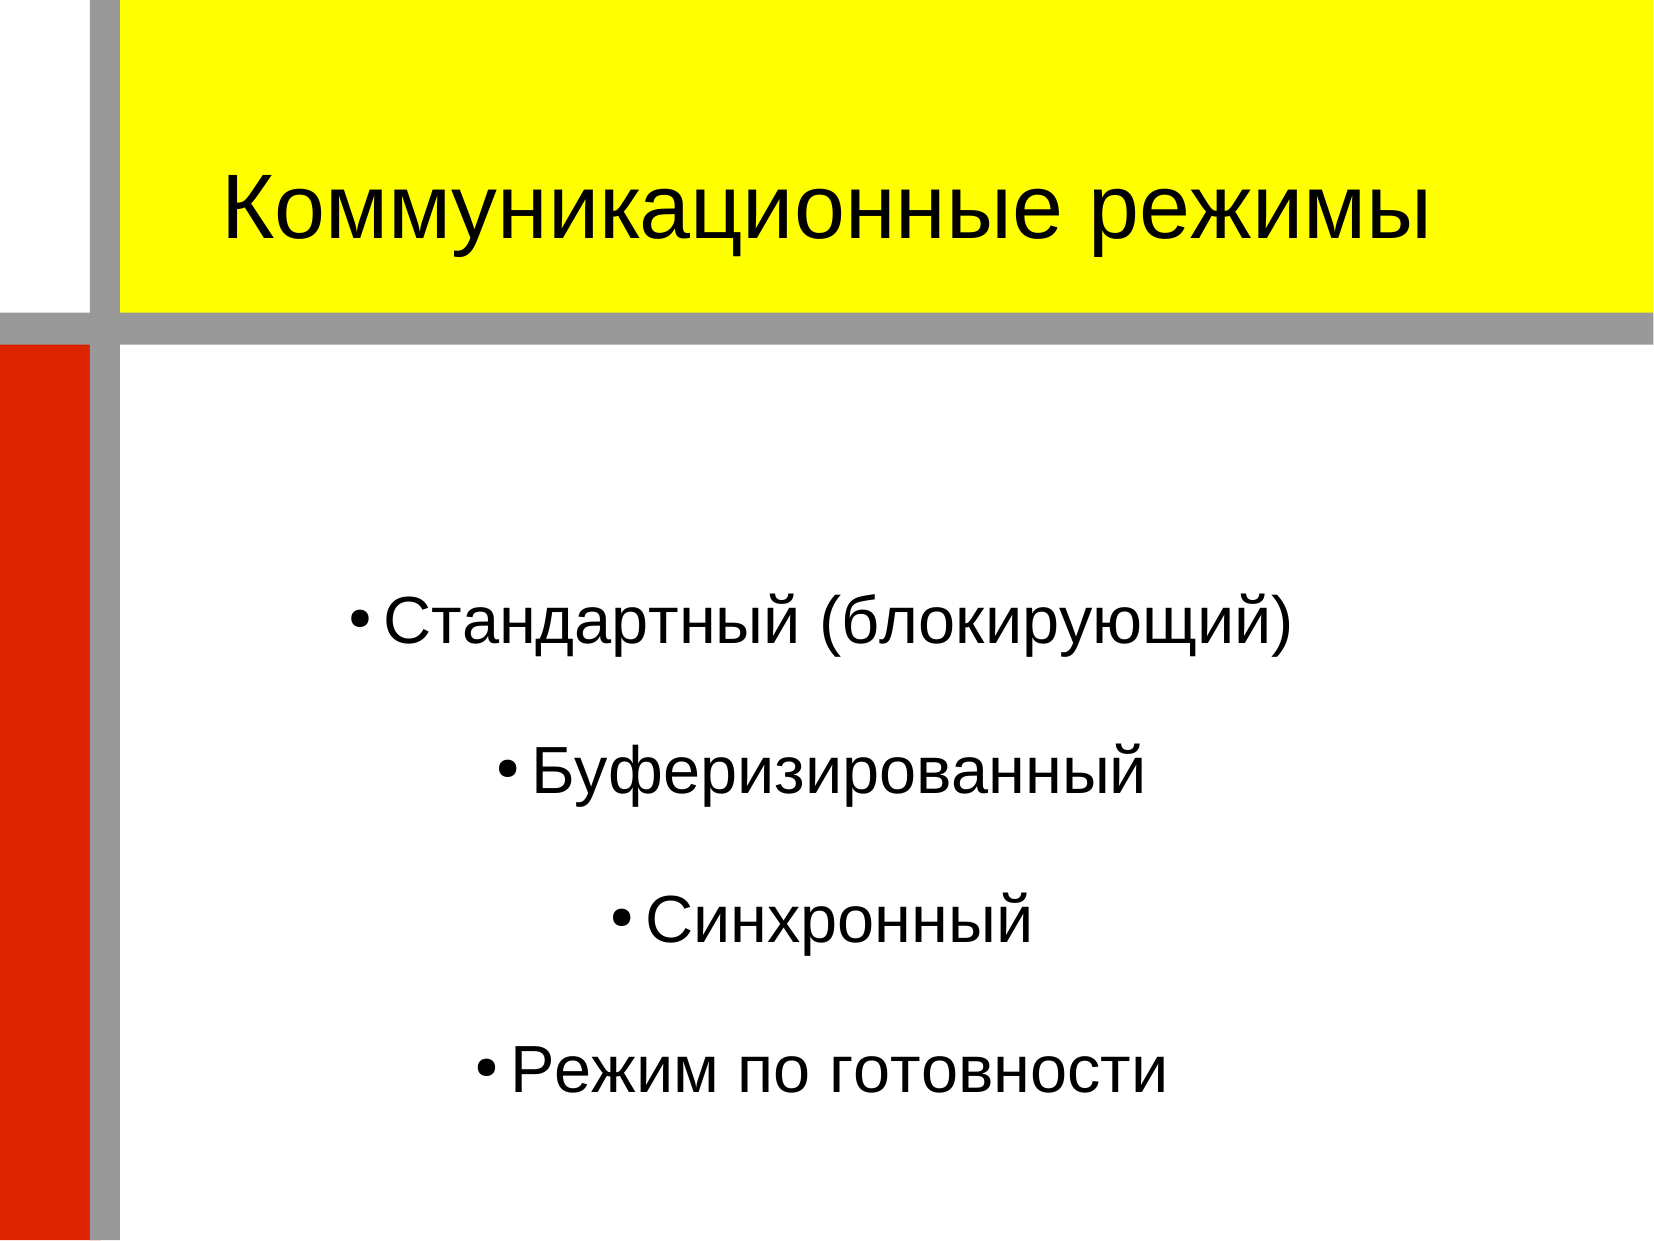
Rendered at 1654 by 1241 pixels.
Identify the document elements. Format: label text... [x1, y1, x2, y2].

subtitle Стандартный (блокирующий) Буферизированный Синхронный Режим по готовности [121, 391, 1534, 1241]
title Коммуникационные режимы [121, 102, 1534, 311]
